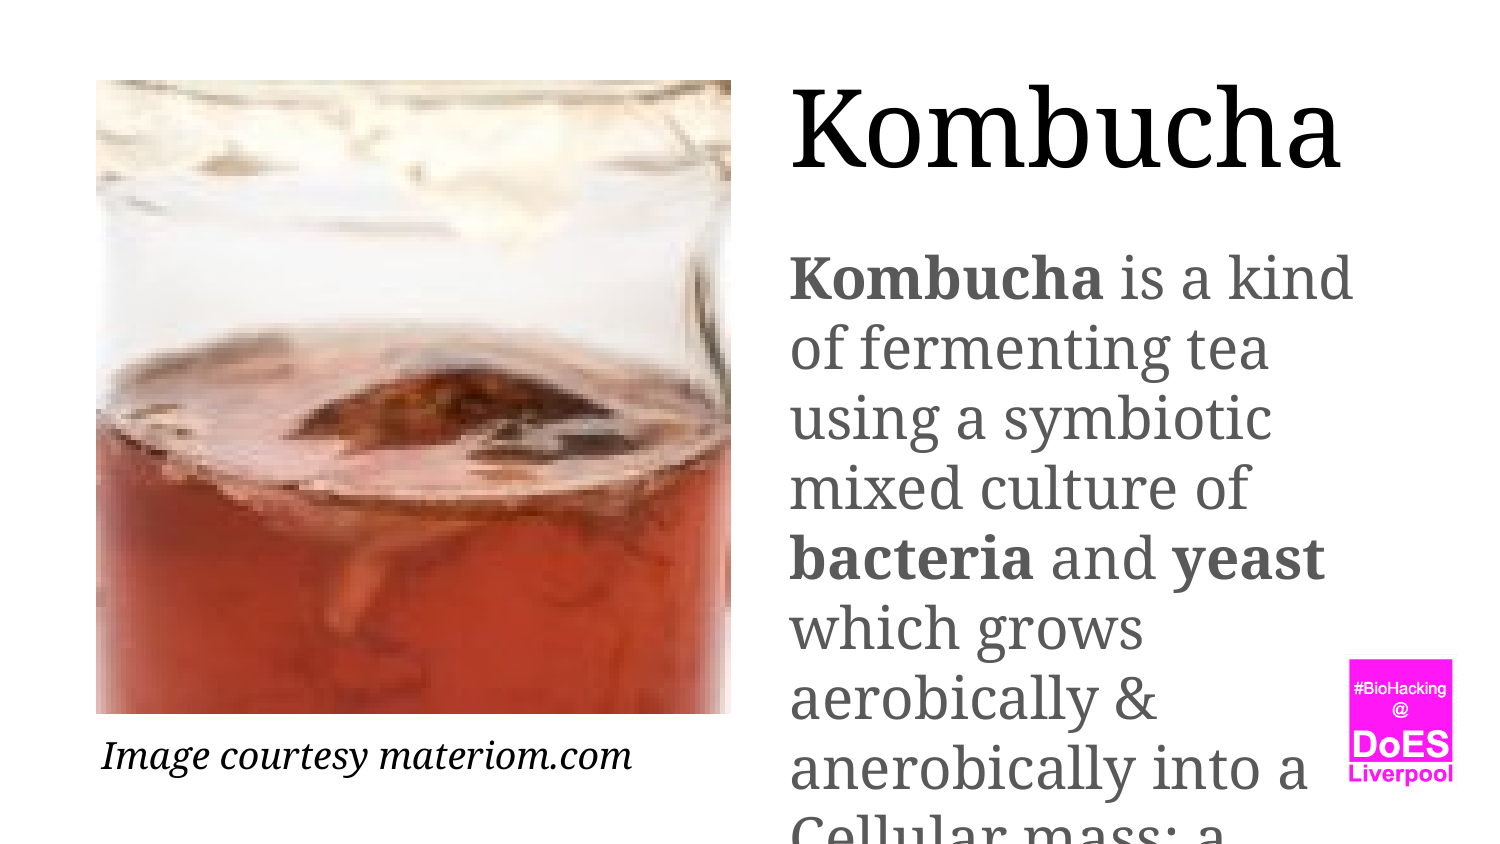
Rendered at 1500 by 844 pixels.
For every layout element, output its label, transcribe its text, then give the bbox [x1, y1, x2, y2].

picture [96, 80, 731, 714]
subtitle Kombucha is a kind of fermenting tea using a symbiotic mixed culture of bacteria and yeast which grows aerobically & anerobically into a Cellular mass; a ‘Scoby’ [774, 226, 1409, 617]
title Kombucha [774, 55, 1409, 205]
picture [1345, 654, 1457, 789]
text_box Image courtesy materiom.com [86, 716, 1292, 844]
